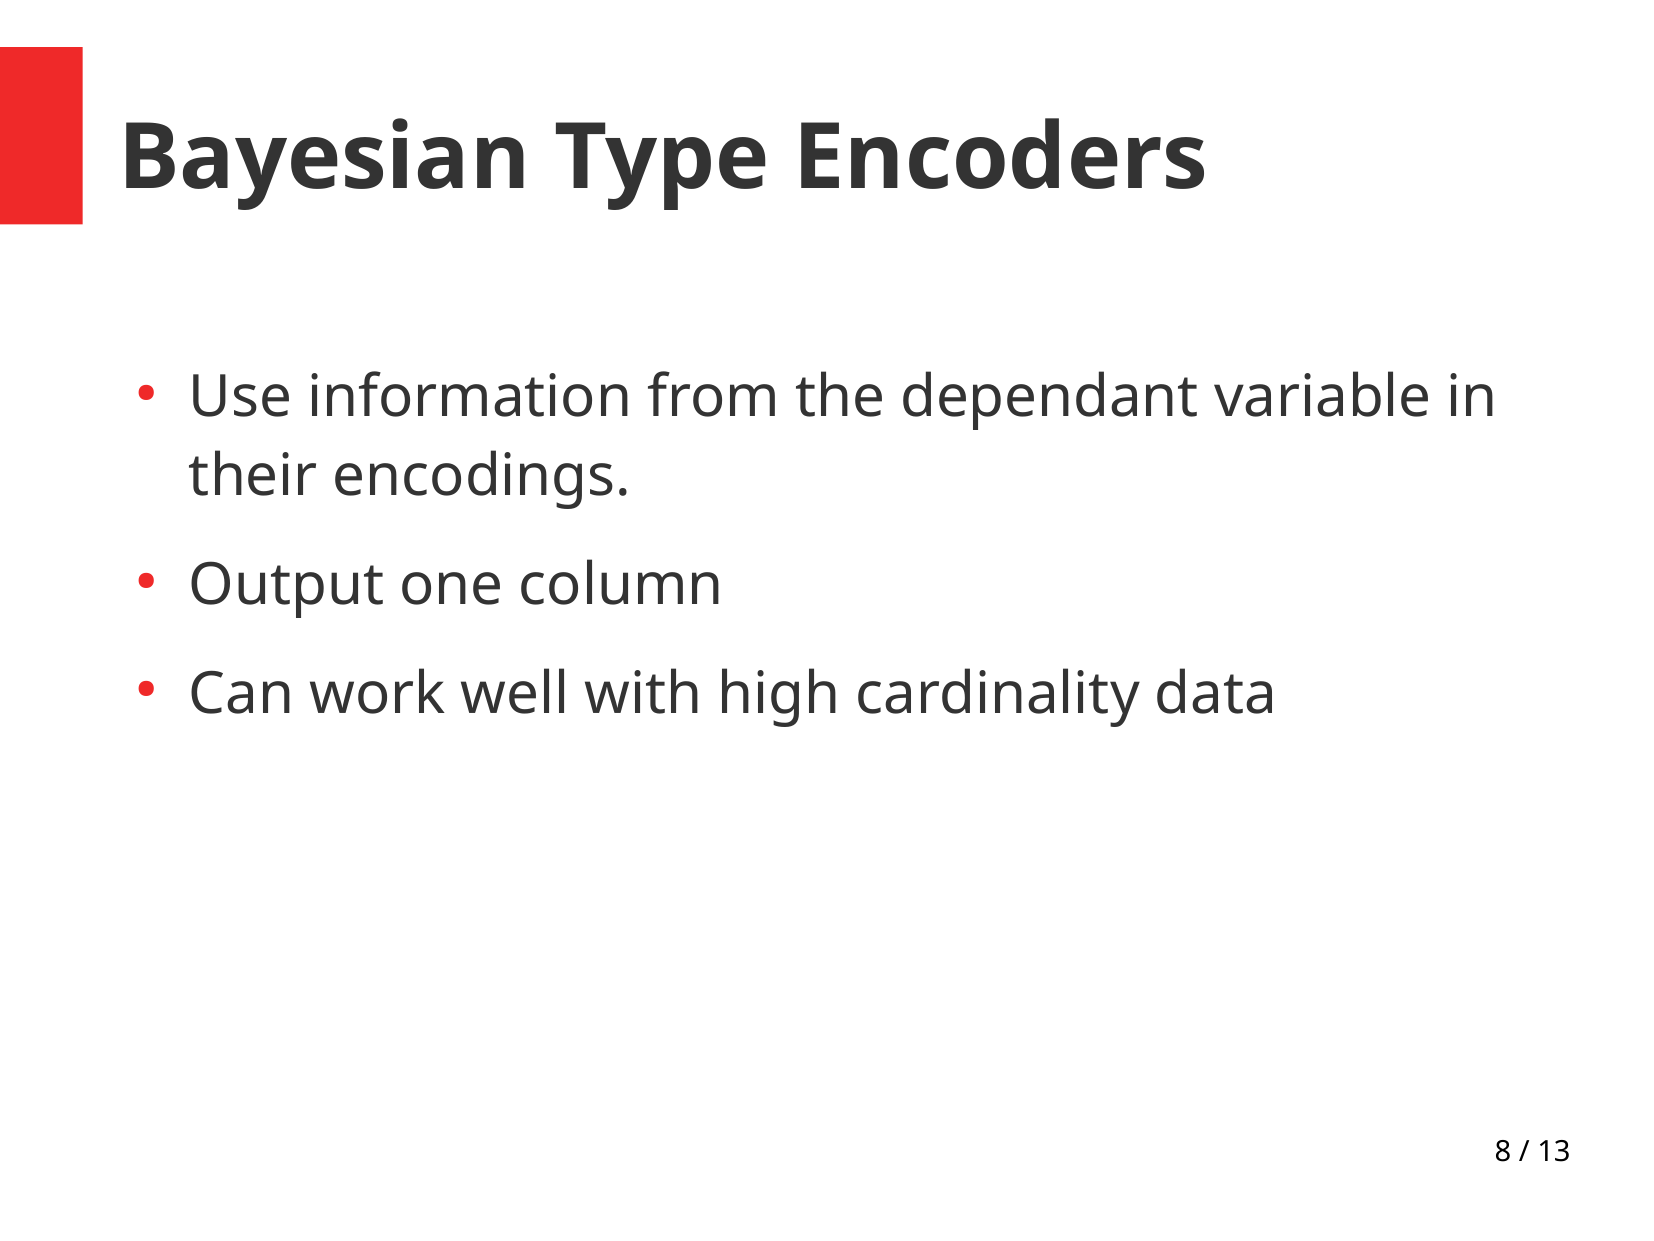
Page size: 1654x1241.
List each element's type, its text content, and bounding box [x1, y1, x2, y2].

list Use information from the dependant variable in their encodings. Output one column Can work well with high cardinality data [118, 354, 1536, 1074]
title Bayesian Type Encoders [118, 49, 1571, 257]
